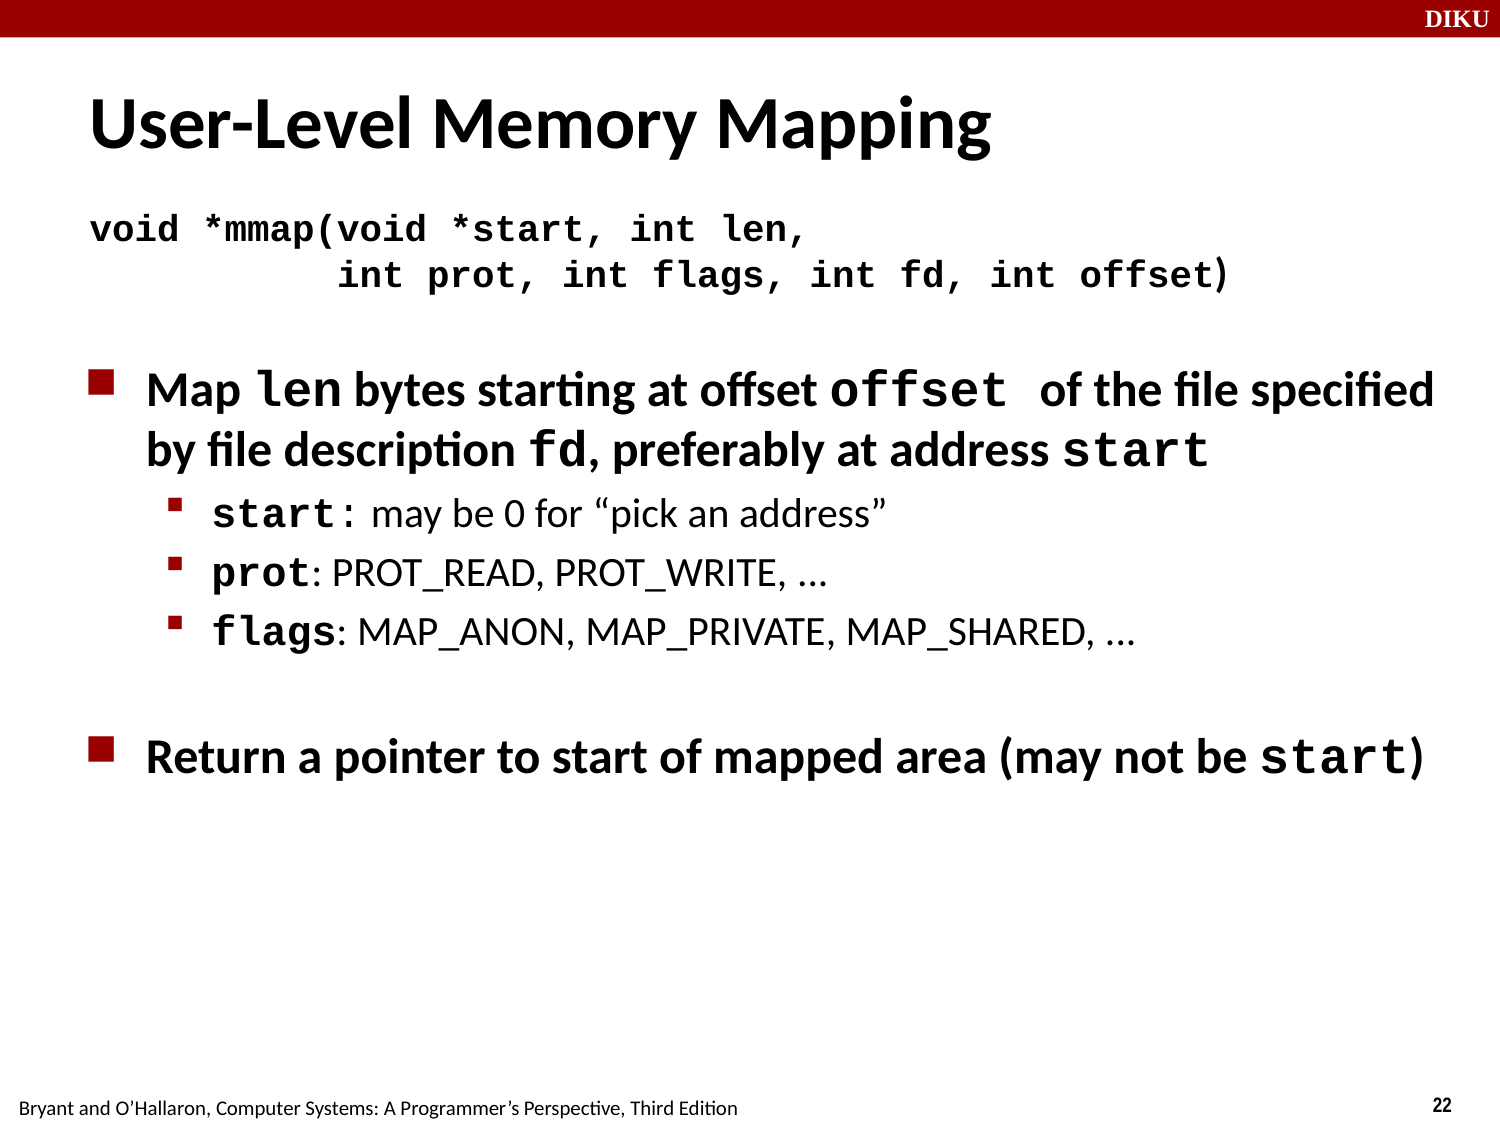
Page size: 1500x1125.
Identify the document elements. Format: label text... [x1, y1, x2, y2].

text_box void *mmap(void *start, int len, int prot, int flags, int fd, int offset) Map len bytes starting at offset offset of the file specified by file description fd, preferably at address start start: may be 0 for “pick an address” prot: PROT_READ, PROT_WRITE, ... flags: MAP_ANON, MAP_PRIVATE, MAP_SHARED, ... Return a pointer to start of mapped area (may not be start) [74, 200, 1463, 1125]
text_box User-Level Memory Mapping [74, 71, 1266, 166]
